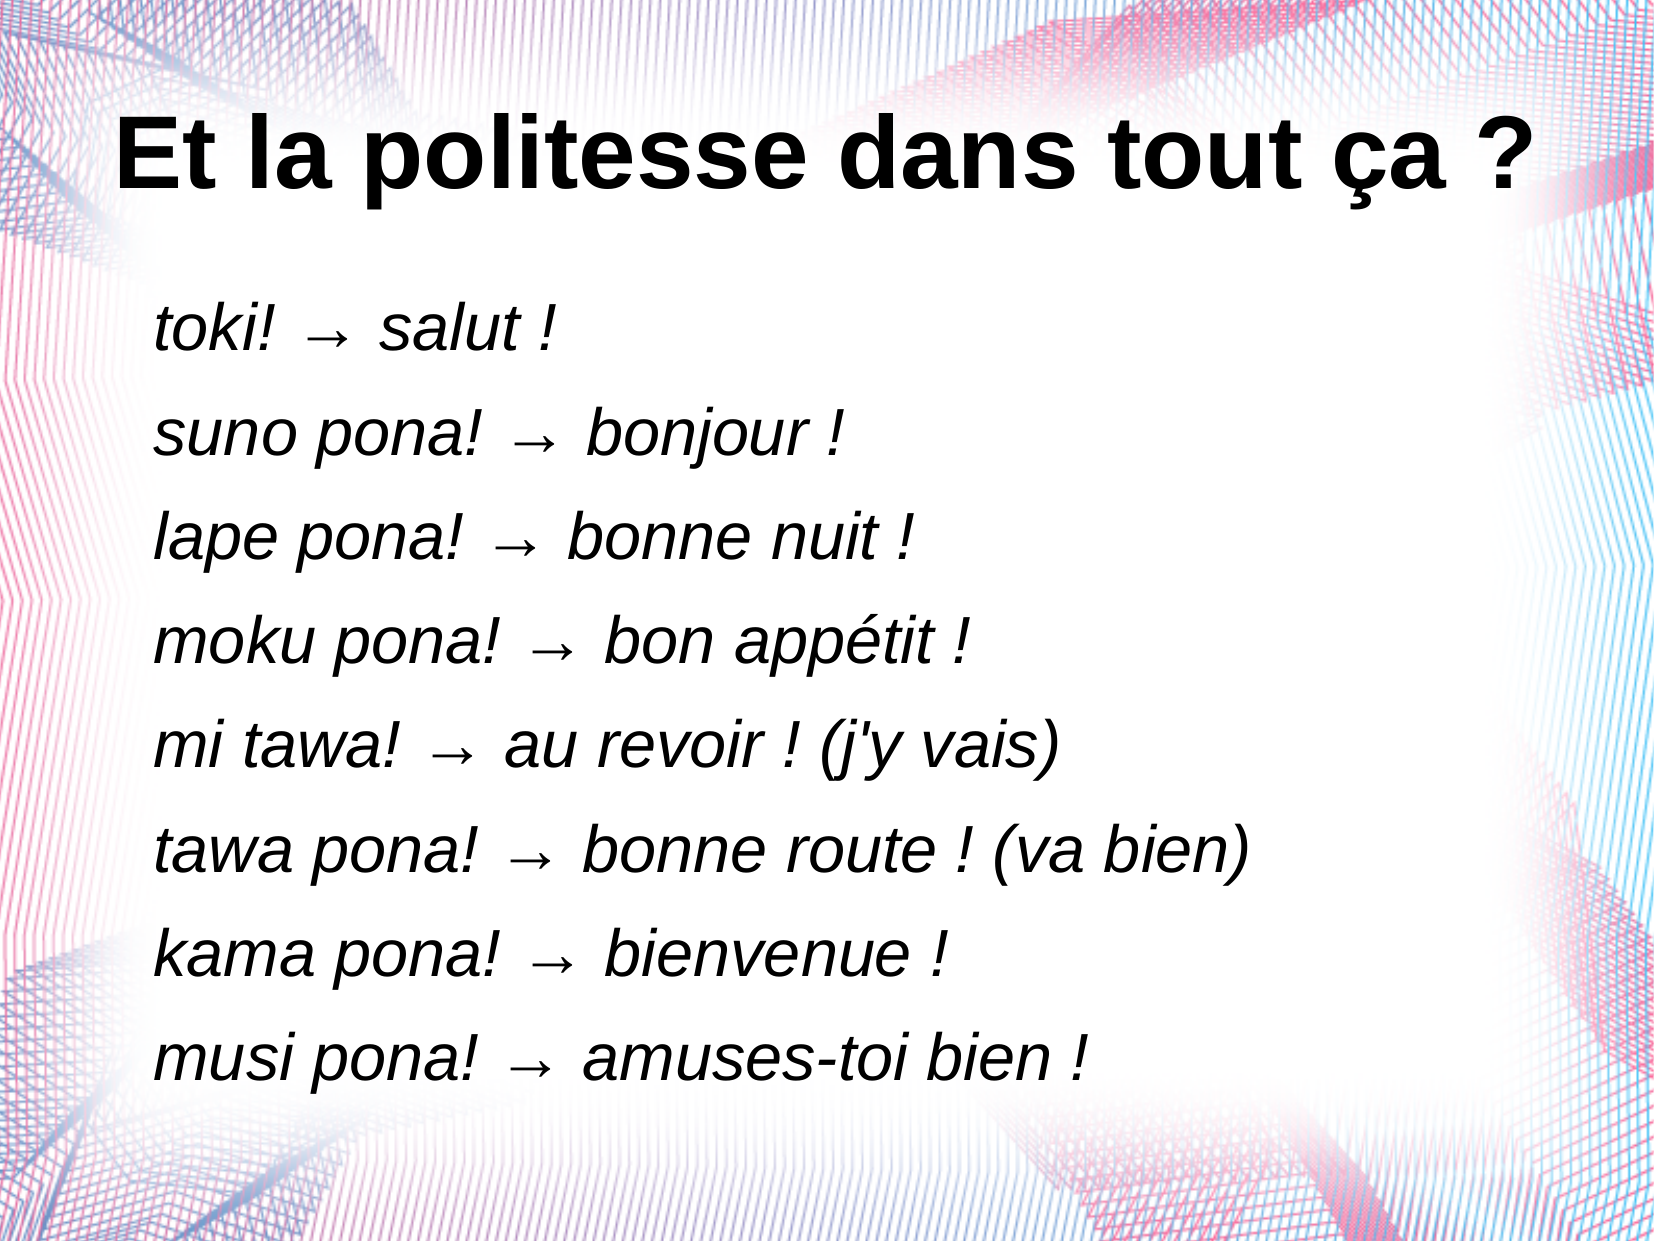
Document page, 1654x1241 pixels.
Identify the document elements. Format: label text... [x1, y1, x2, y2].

picture [0, 0, 1654, 1241]
title Et la politesse dans tout ça ? [82, 49, 1571, 257]
list toki! → salut ! suno pona! → bonjour ! lape pona! → bonne nuit ! moku pona! → bon appétit ! mi tawa! → au revoir ! (j'y vais) tawa pona! → bonne route ! (va bien) kama pona! → bienvenue ! musi pona! → amuses-toi bien ! [82, 290, 1571, 1096]
